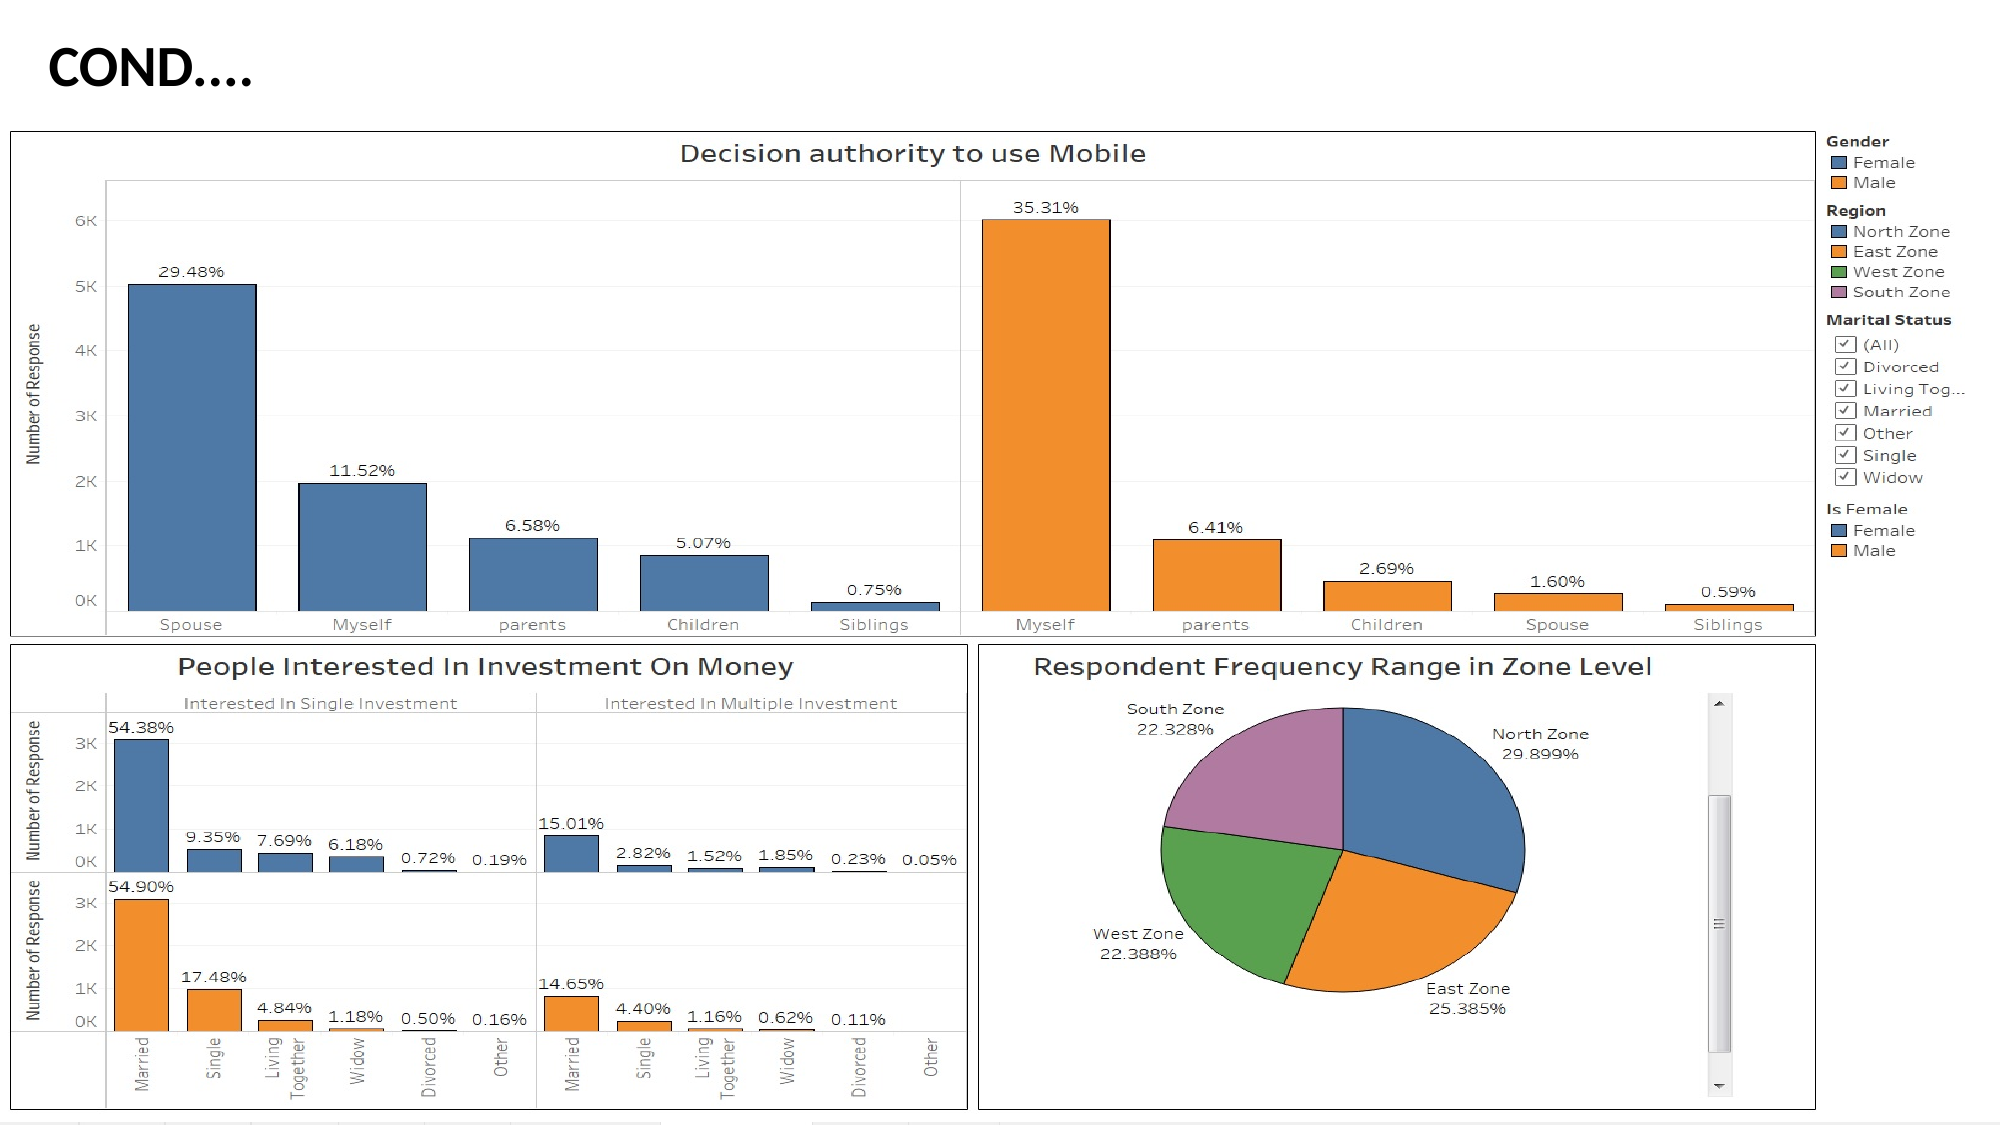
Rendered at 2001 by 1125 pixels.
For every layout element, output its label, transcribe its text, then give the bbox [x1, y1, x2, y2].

picture [0, 122, 2000, 1125]
text_box COND.... [33, 20, 484, 107]
